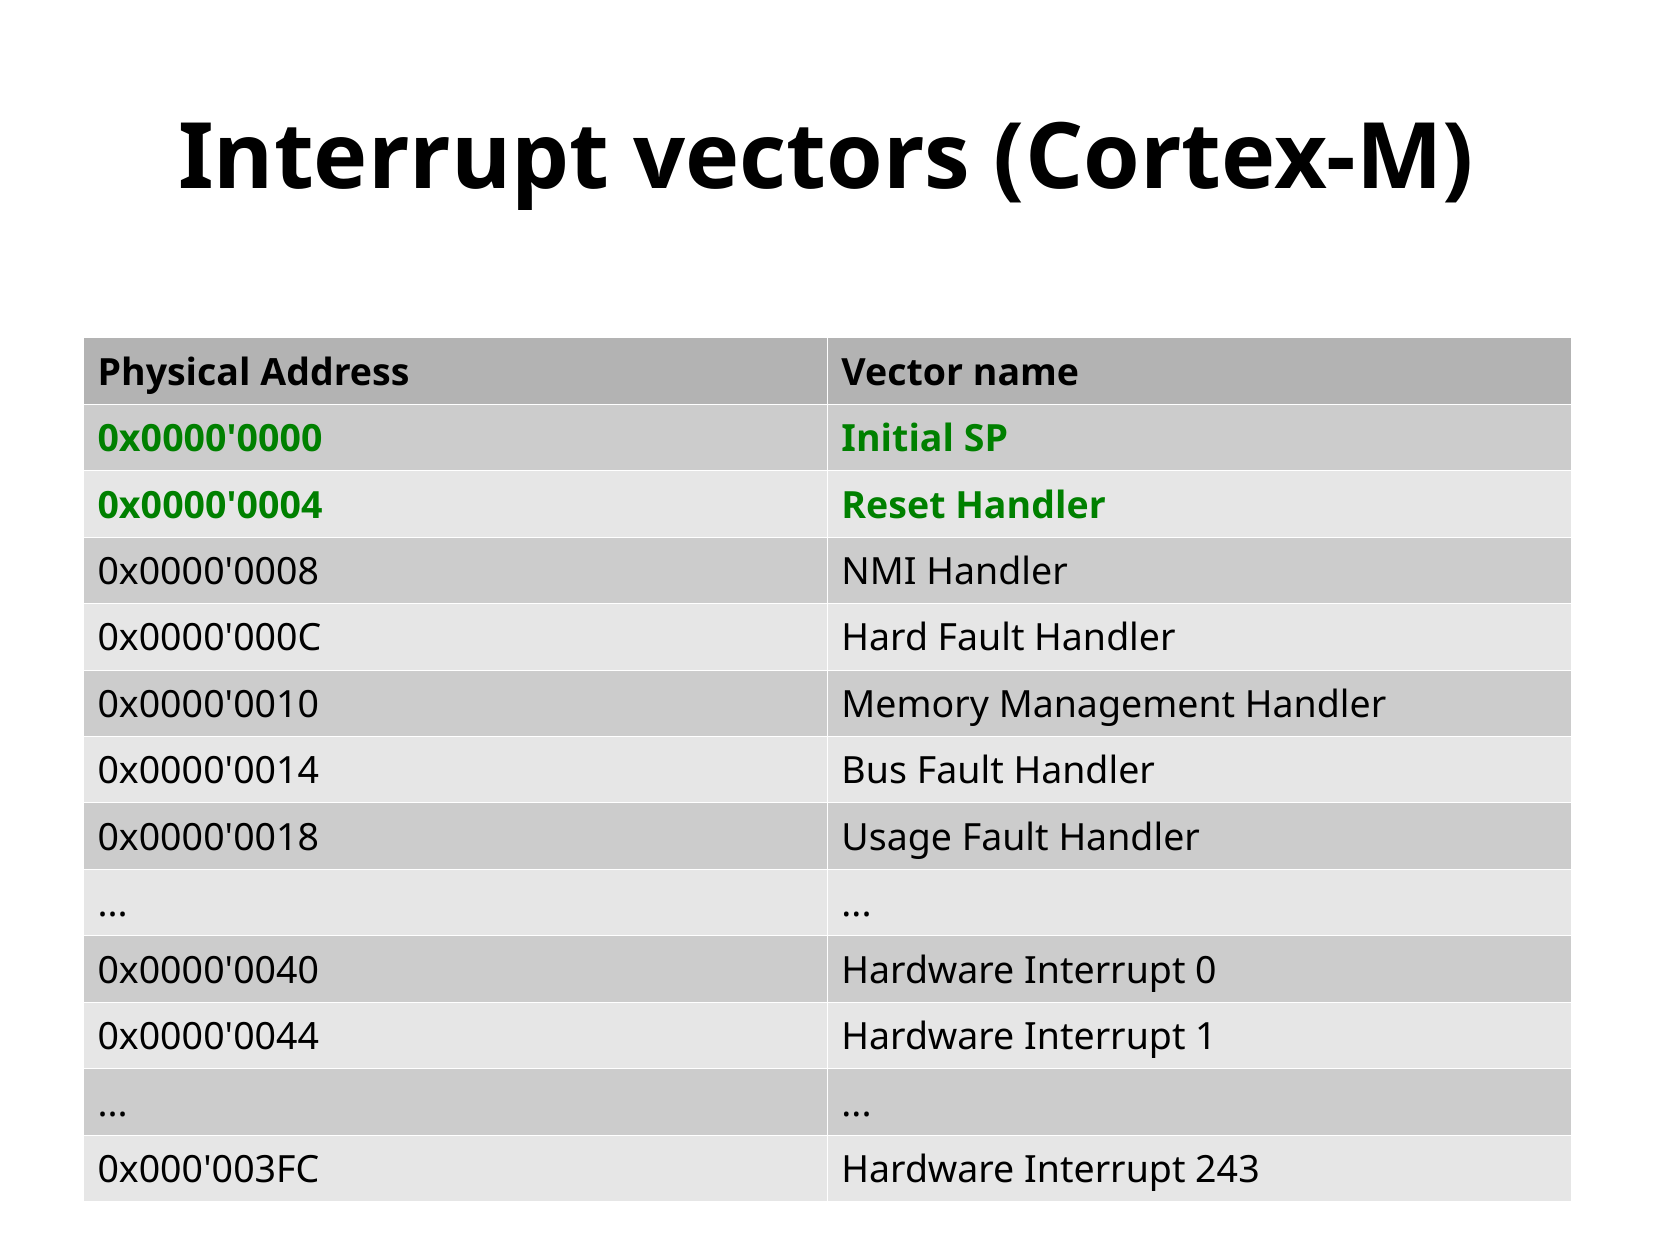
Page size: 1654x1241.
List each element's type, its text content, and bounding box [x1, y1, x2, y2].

table_header Vector name [828, 338, 1571, 404]
table_cell 0x0000'0014 [84, 737, 827, 802]
table_cell 0x000'003FC [84, 1136, 827, 1201]
table_cell Hardware Interrupt 243 [828, 1136, 1571, 1201]
table_cell Bus Fault Handler [828, 737, 1571, 802]
table_cell Hardware Interrupt 1 [828, 1003, 1571, 1068]
table_cell 0x0000'000C [84, 604, 827, 670]
table_cell 0x0000'0044 [84, 1003, 827, 1068]
table_cell Hard Fault Handler [828, 604, 1571, 670]
table_cell ... [828, 870, 1571, 935]
table_cell Hardware Interrupt 0 [828, 936, 1571, 1002]
table_cell ... [84, 870, 827, 935]
title Interrupt vectors (Cortex-M) [82, 49, 1571, 257]
table_cell 0x0000'0040 [84, 936, 827, 1002]
table_cell Memory Management Handler [828, 671, 1571, 736]
table_cell 0x0000'0008 [84, 538, 827, 603]
table_cell 0x0000'0018 [84, 803, 827, 869]
table_cell Initial SP [828, 405, 1571, 470]
table_cell Reset Handler [828, 471, 1571, 537]
table_cell 0x0000'0010 [84, 671, 827, 736]
table_cell NMI Handler [828, 538, 1571, 603]
table_cell ... [828, 1069, 1571, 1135]
table_cell ... [84, 1069, 827, 1135]
table_header Physical Address [84, 338, 827, 404]
table_cell 0x0000'0000 [84, 405, 827, 470]
table_cell 0x0000'0004 [84, 471, 827, 537]
table_cell Usage Fault Handler [828, 803, 1571, 869]
